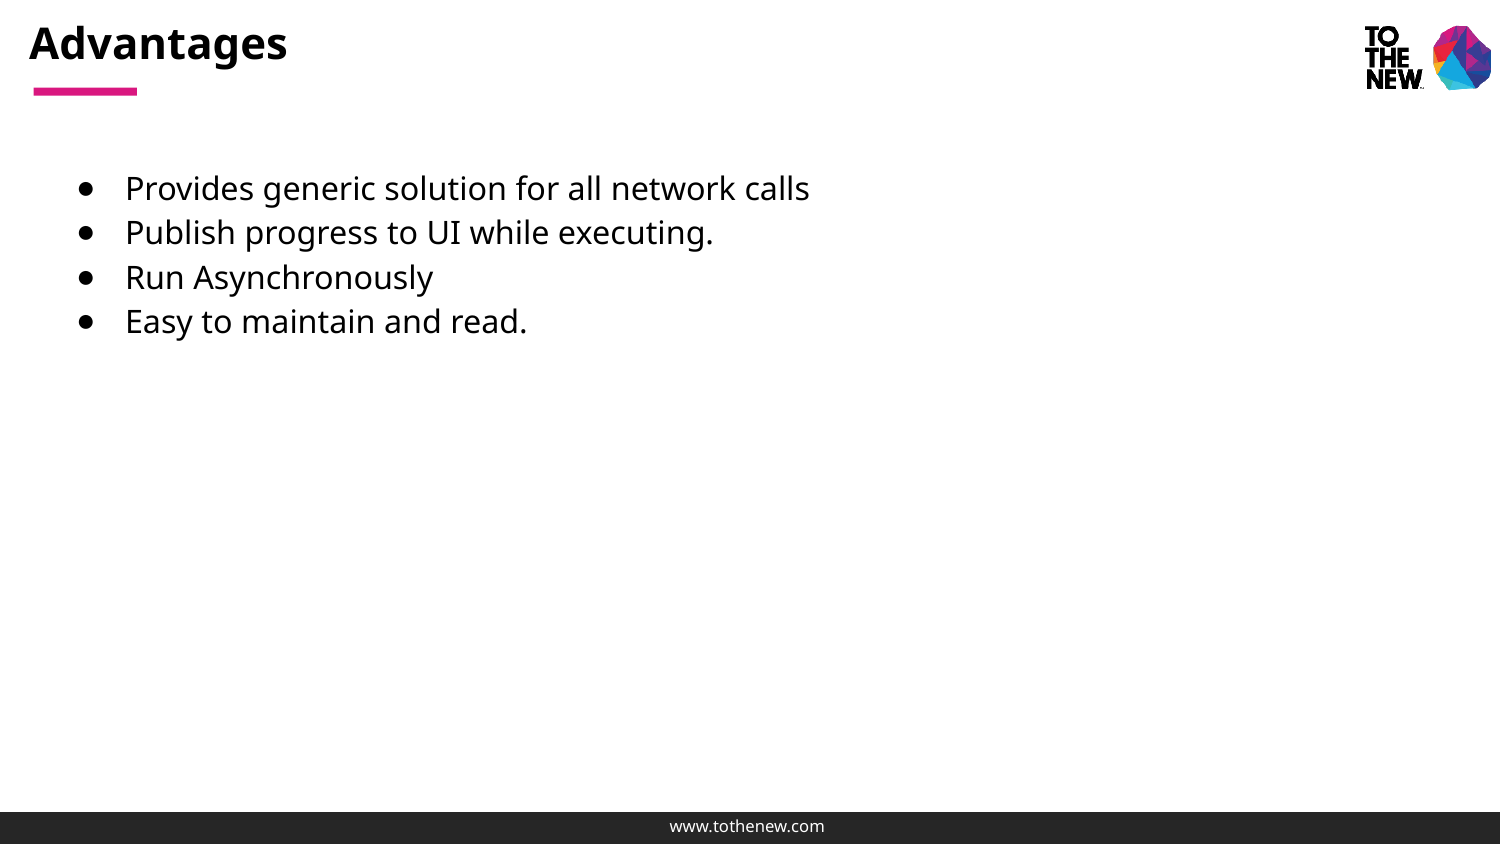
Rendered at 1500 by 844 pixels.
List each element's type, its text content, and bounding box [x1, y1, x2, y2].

list Provides generic solution for all network calls Publish progress to UI while executing. Run Asynchronously Easy to maintain and read. [35, 154, 1404, 718]
title Advantages [14, 14, 1350, 85]
picture [1350, 0, 1500, 116]
